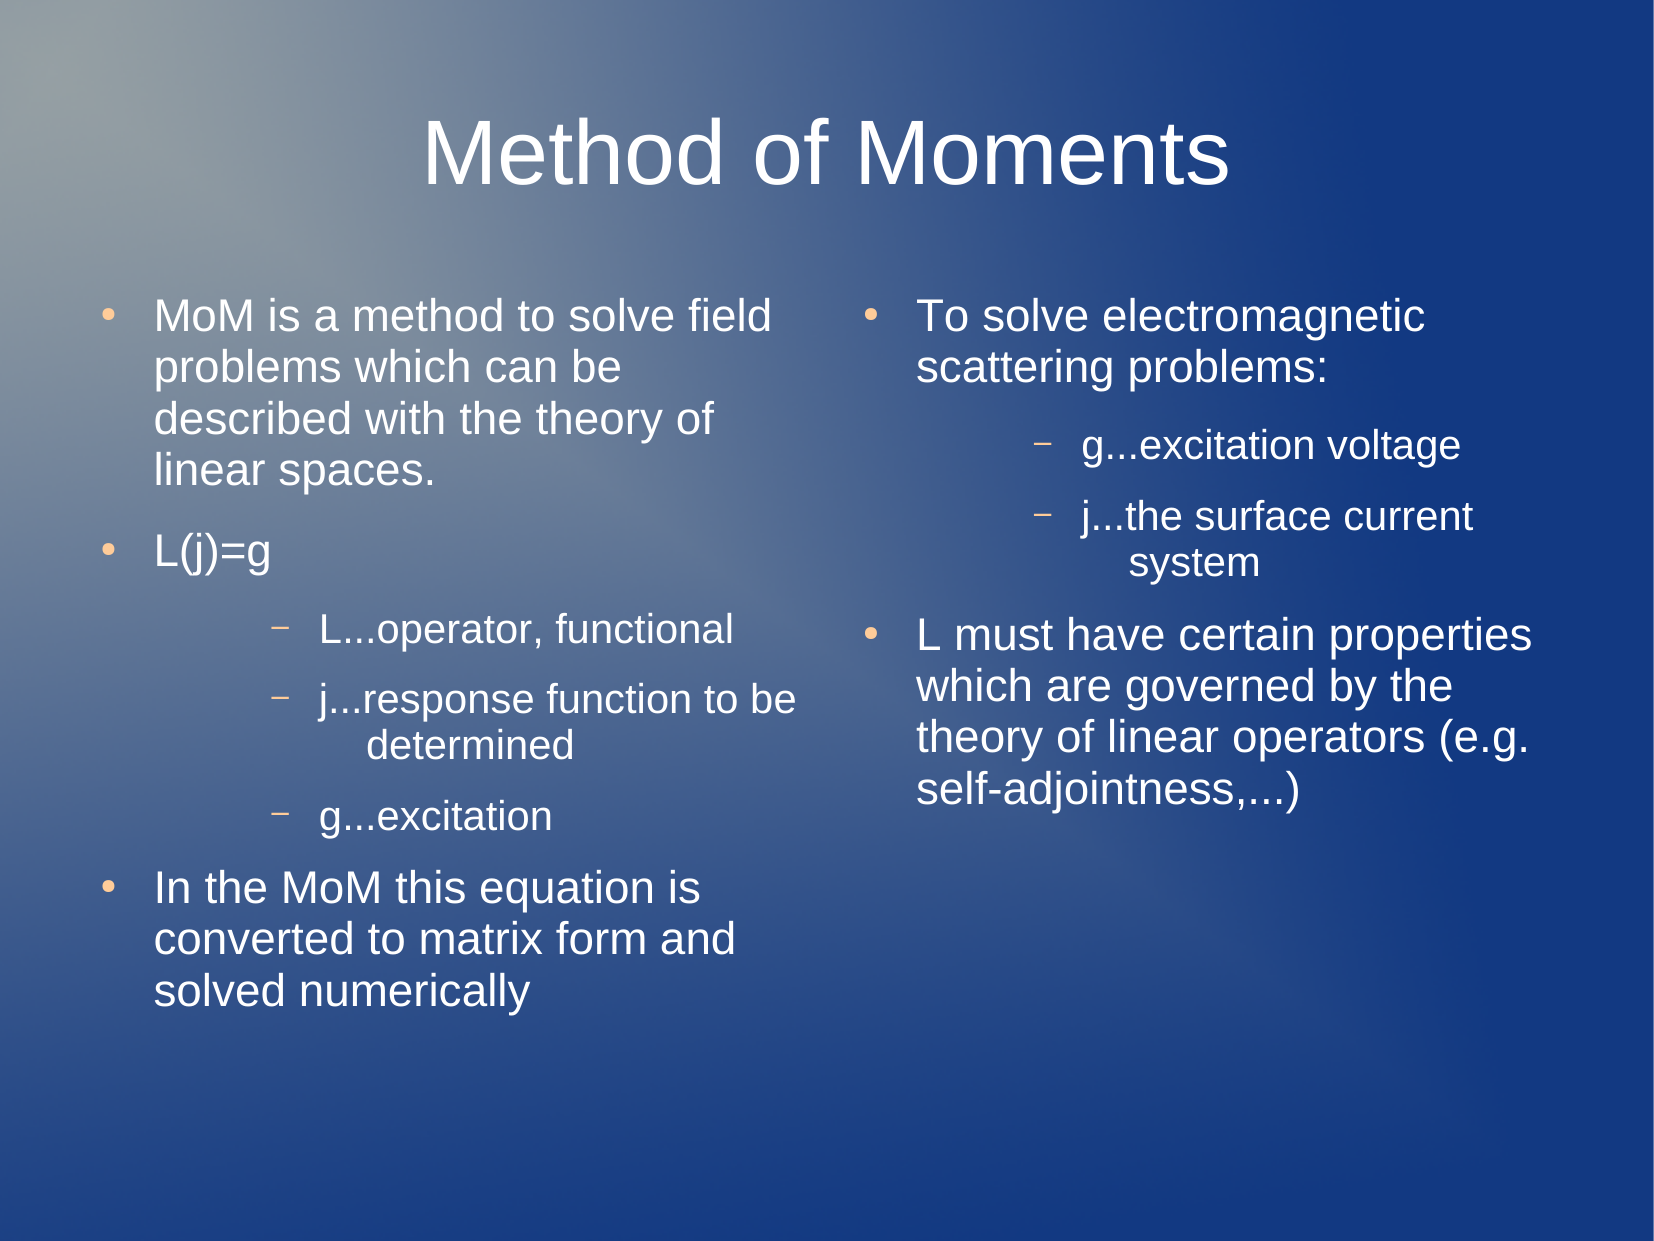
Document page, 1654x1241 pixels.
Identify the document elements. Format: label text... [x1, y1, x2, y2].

picture [0, 0, 1654, 1241]
list To solve electromagnetic scattering problems: g...excitation voltage j...the surface current system L must have certain properties which are governed by the theory of linear operators (e.g. self-adjointness,...) [845, 290, 1572, 1094]
title Method of Moments [82, 49, 1571, 257]
list MoM is a method to solve field problems which can be described with the theory of linear spaces. L(j)=g L...operator, functional j...response function to be determined g...excitation In the MoM this equation is converted to matrix form and solved numerically [82, 290, 809, 1109]
